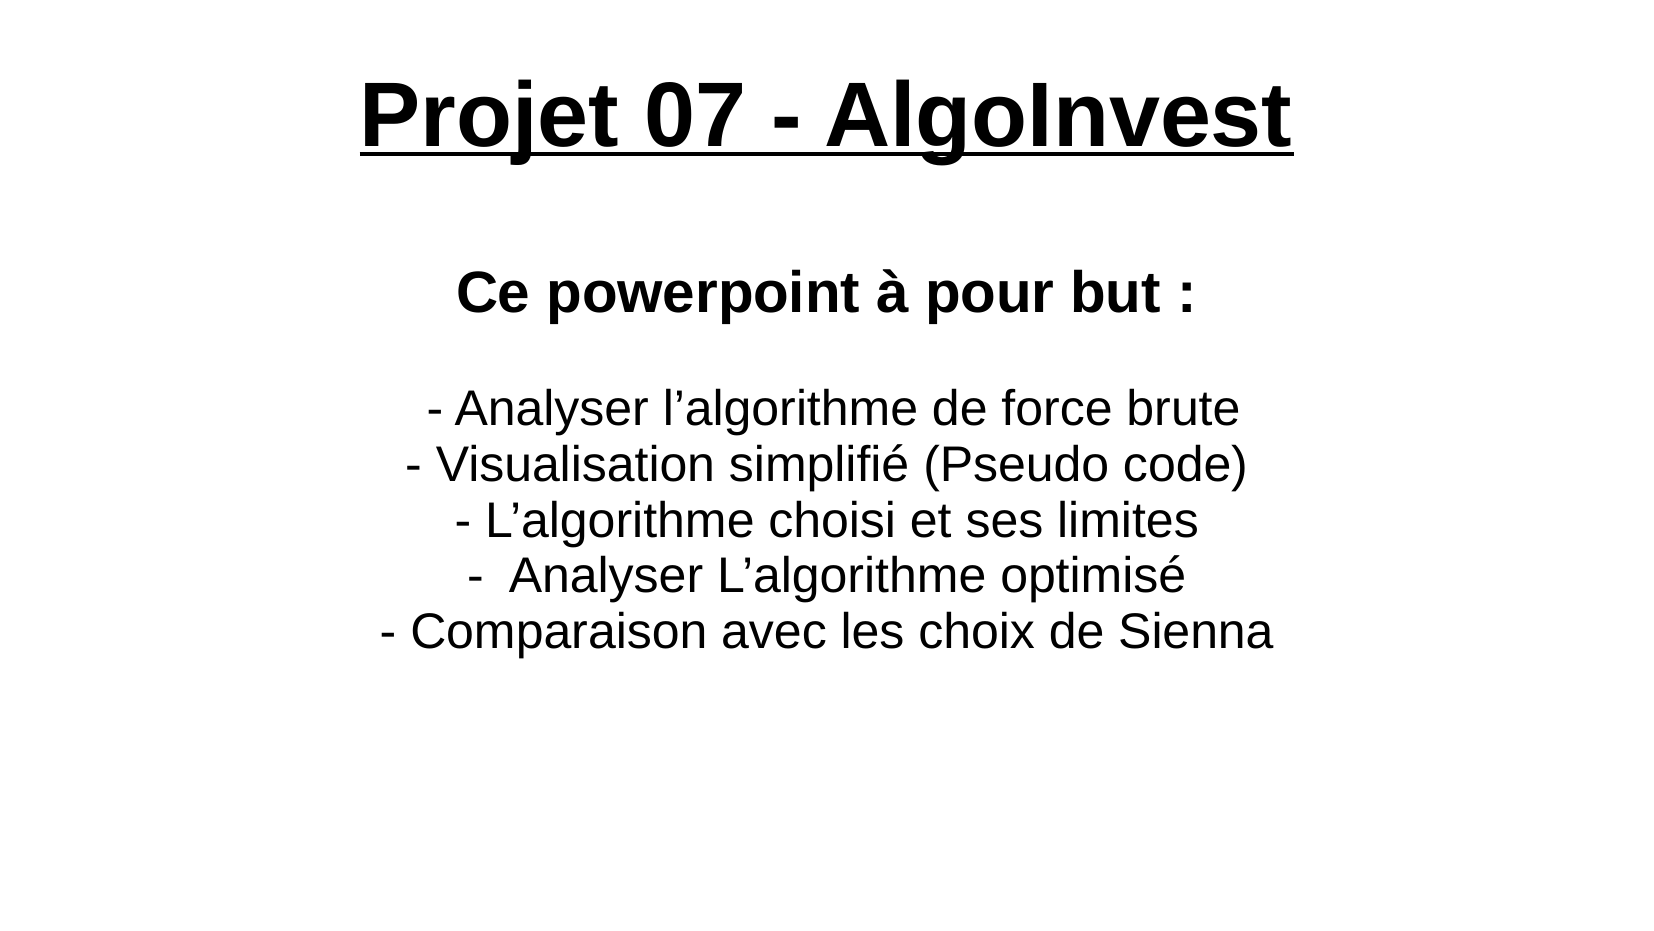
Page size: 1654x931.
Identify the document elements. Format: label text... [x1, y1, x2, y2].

subtitle Ce powerpoint à pour but : - Analyser l’algorithme de force brute - Visualisation simplifié (Pseudo code) - L’algorithme choisi et ses limites - Analyser L’algorithme optimisé - Comparaison avec les choix de Sienna [82, 217, 1571, 758]
title Projet 07 - AlgoInvest [82, 37, 1571, 193]
